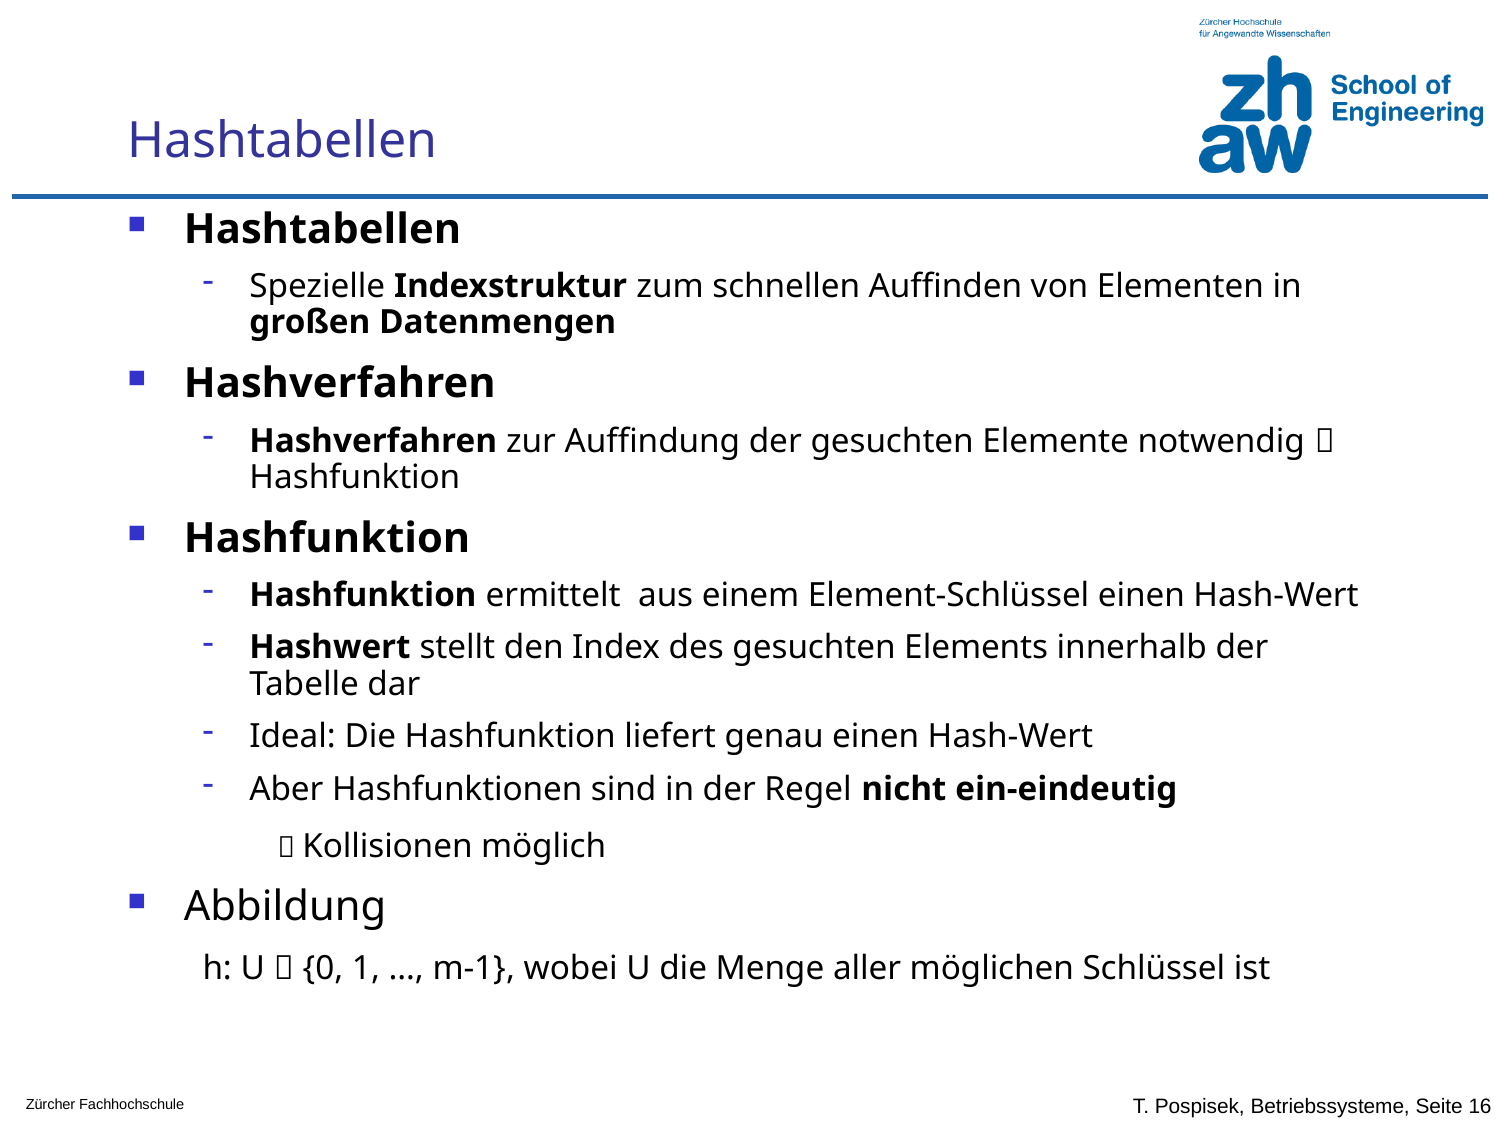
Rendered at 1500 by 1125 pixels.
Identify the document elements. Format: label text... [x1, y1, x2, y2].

title Hashtabellen [112, 50, 1391, 175]
list Hashtabellen Spezielle Indexstruktur zum schnellen Auffinden von Elementen in großen Datenmengen Hashverfahren Hashverfahren zur Auffindung der gesuchten Elemente notwendig  Hashfunktion Hashfunktion Hashfunktion ermittelt aus einem Element-Schlüssel einen Hash-Wert Hashwert stellt den Index des gesuchten Elements innerhalb der Tabelle dar Ideal: Die Hashfunktion liefert genau einen Hash-Wert Aber Hashfunktionen sind in der Regel nicht ein-eindeutig  Kollisionen möglich Abbildung h: U  {0, 1, …, m-1}, wobei U die Menge aller möglichen Schlüssel ist [112, 200, 1400, 925]
picture [1199, 19, 1483, 173]
